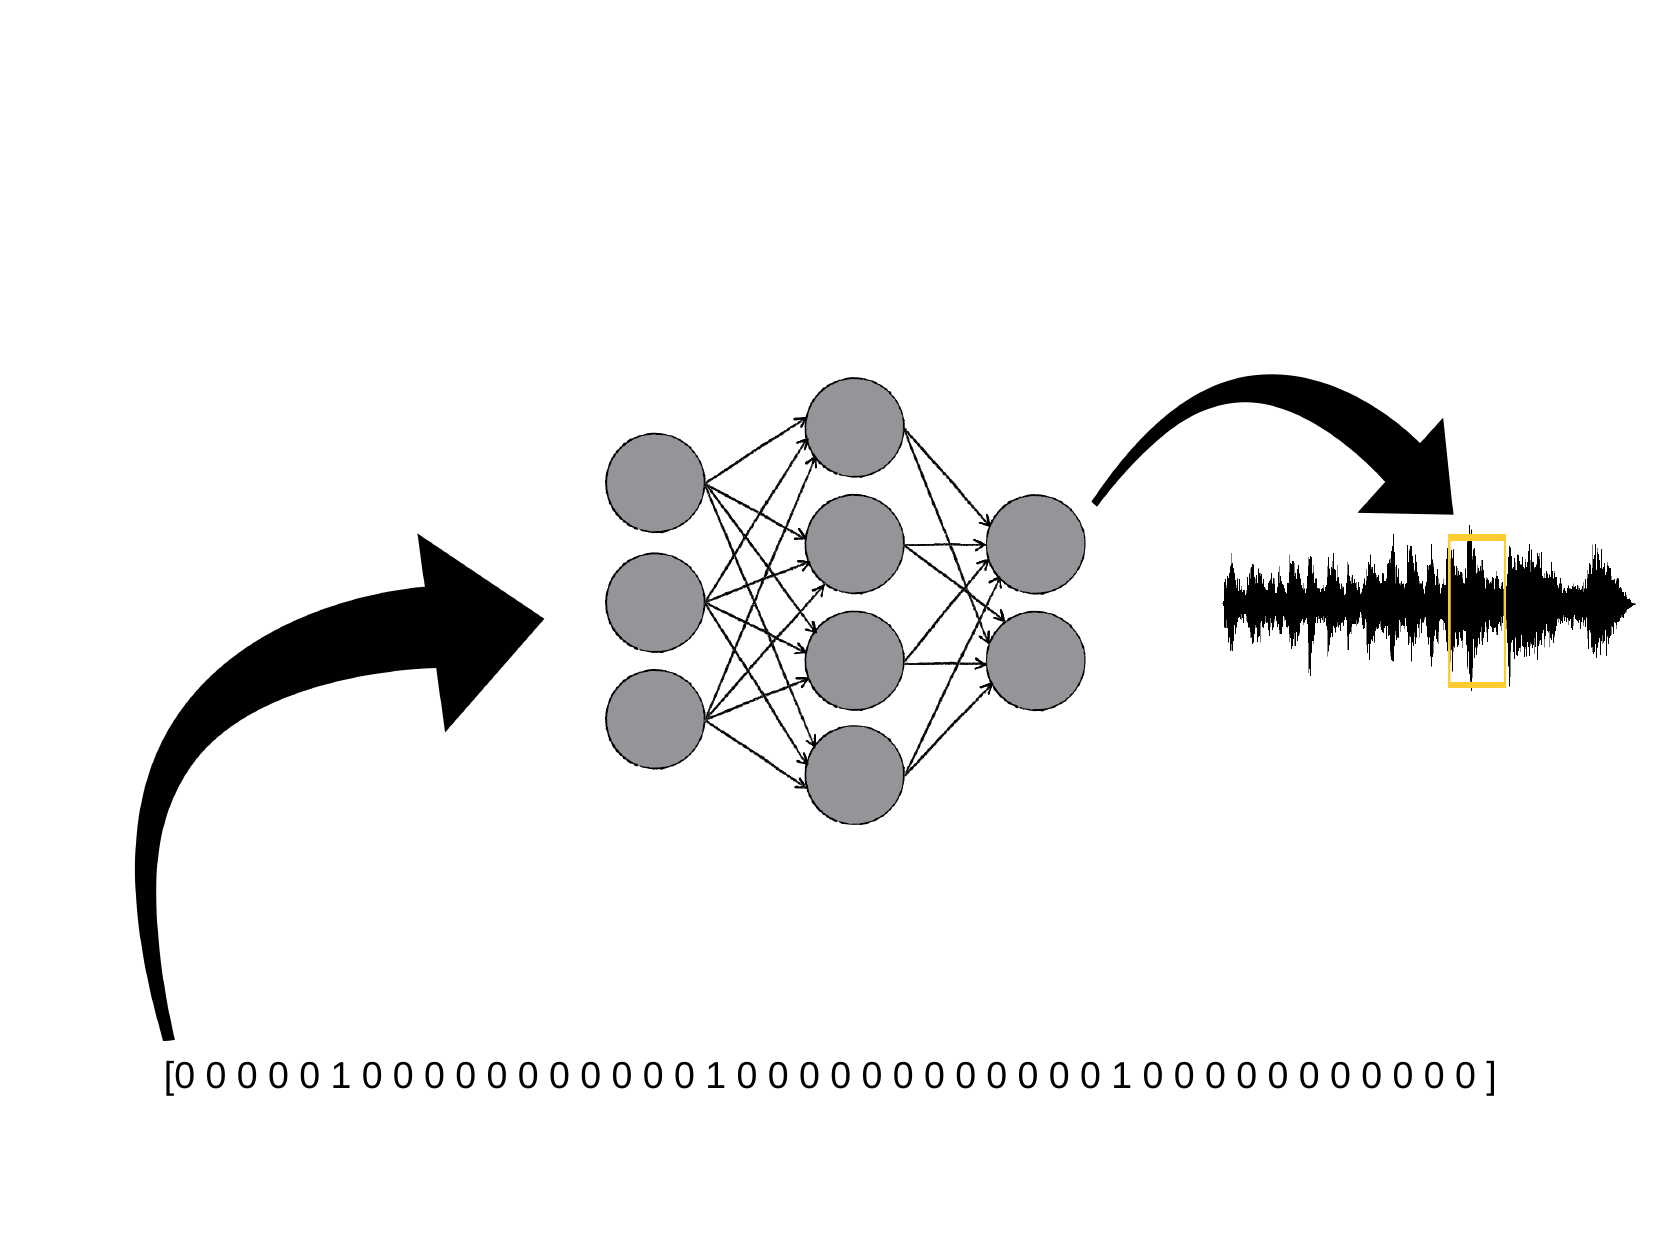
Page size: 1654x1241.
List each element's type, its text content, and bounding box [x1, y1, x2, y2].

picture [45, 274, 1636, 1051]
text_box [0 0 0 0 0 1 0 0 0 0 0 0 0 0 0 0 0 1 0 0 0 0 0 0 0 0 0 0 0 0 1 0 0 0 0 0 0 0 0 0 0 0 ] [149, 585, 1516, 1104]
